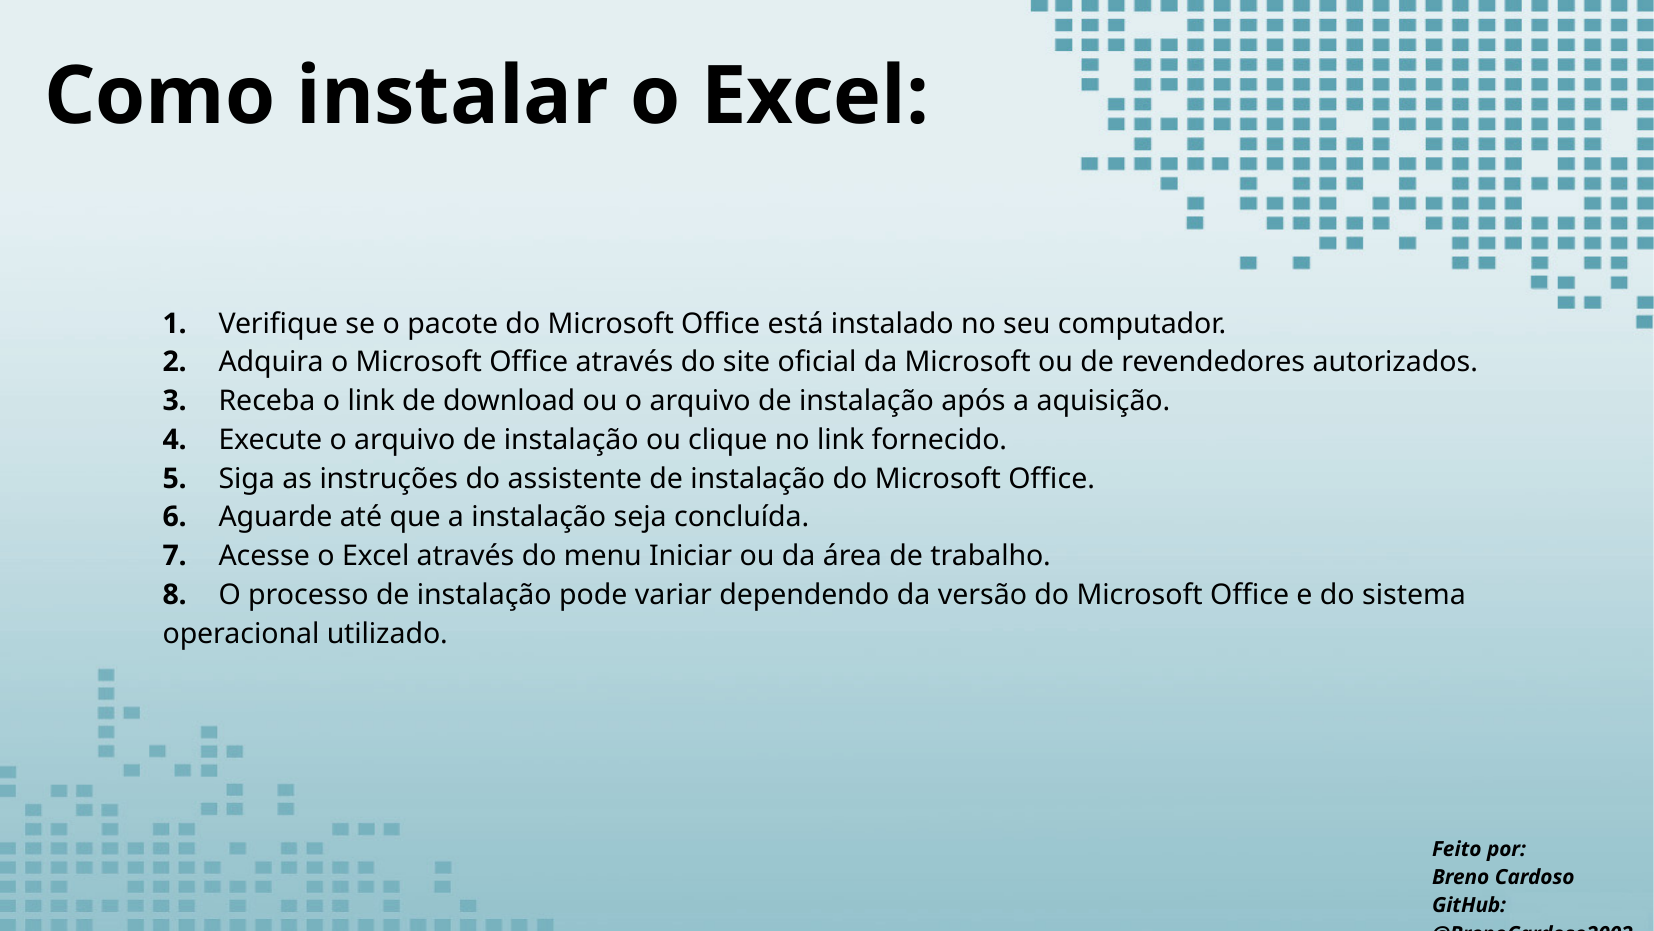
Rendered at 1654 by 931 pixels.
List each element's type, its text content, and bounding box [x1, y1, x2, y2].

text_box 1. Verifique se o pacote do Microsoft Office está instalado no seu computador. 2. Adquira o Microsoft Office através do site oficial da Microsoft ou de revendedores autorizados. 3. Receba o link de download ou o arquivo de instalação após a aquisição. 4. Execute o arquivo de instalação ou clique no link fornecido. 5. Siga as instruções do assistente de instalação do Microsoft Office. 6. Aguarde até que a instalação seja concluída. 7. Acesse o Excel através do menu Iniciar ou da área de trabalho. 8. O processo de instalação pode variar dependendo da versão do Microsoft Office e do sistema operacional utilizado. [147, 295, 1506, 680]
text_box Feito por: Breno Cardoso GitHub: @BrenoCardoso2002 [1417, 826, 1654, 931]
text_box Como instalar o Excel: [29, 29, 1004, 207]
picture [0, 0, 1654, 931]
